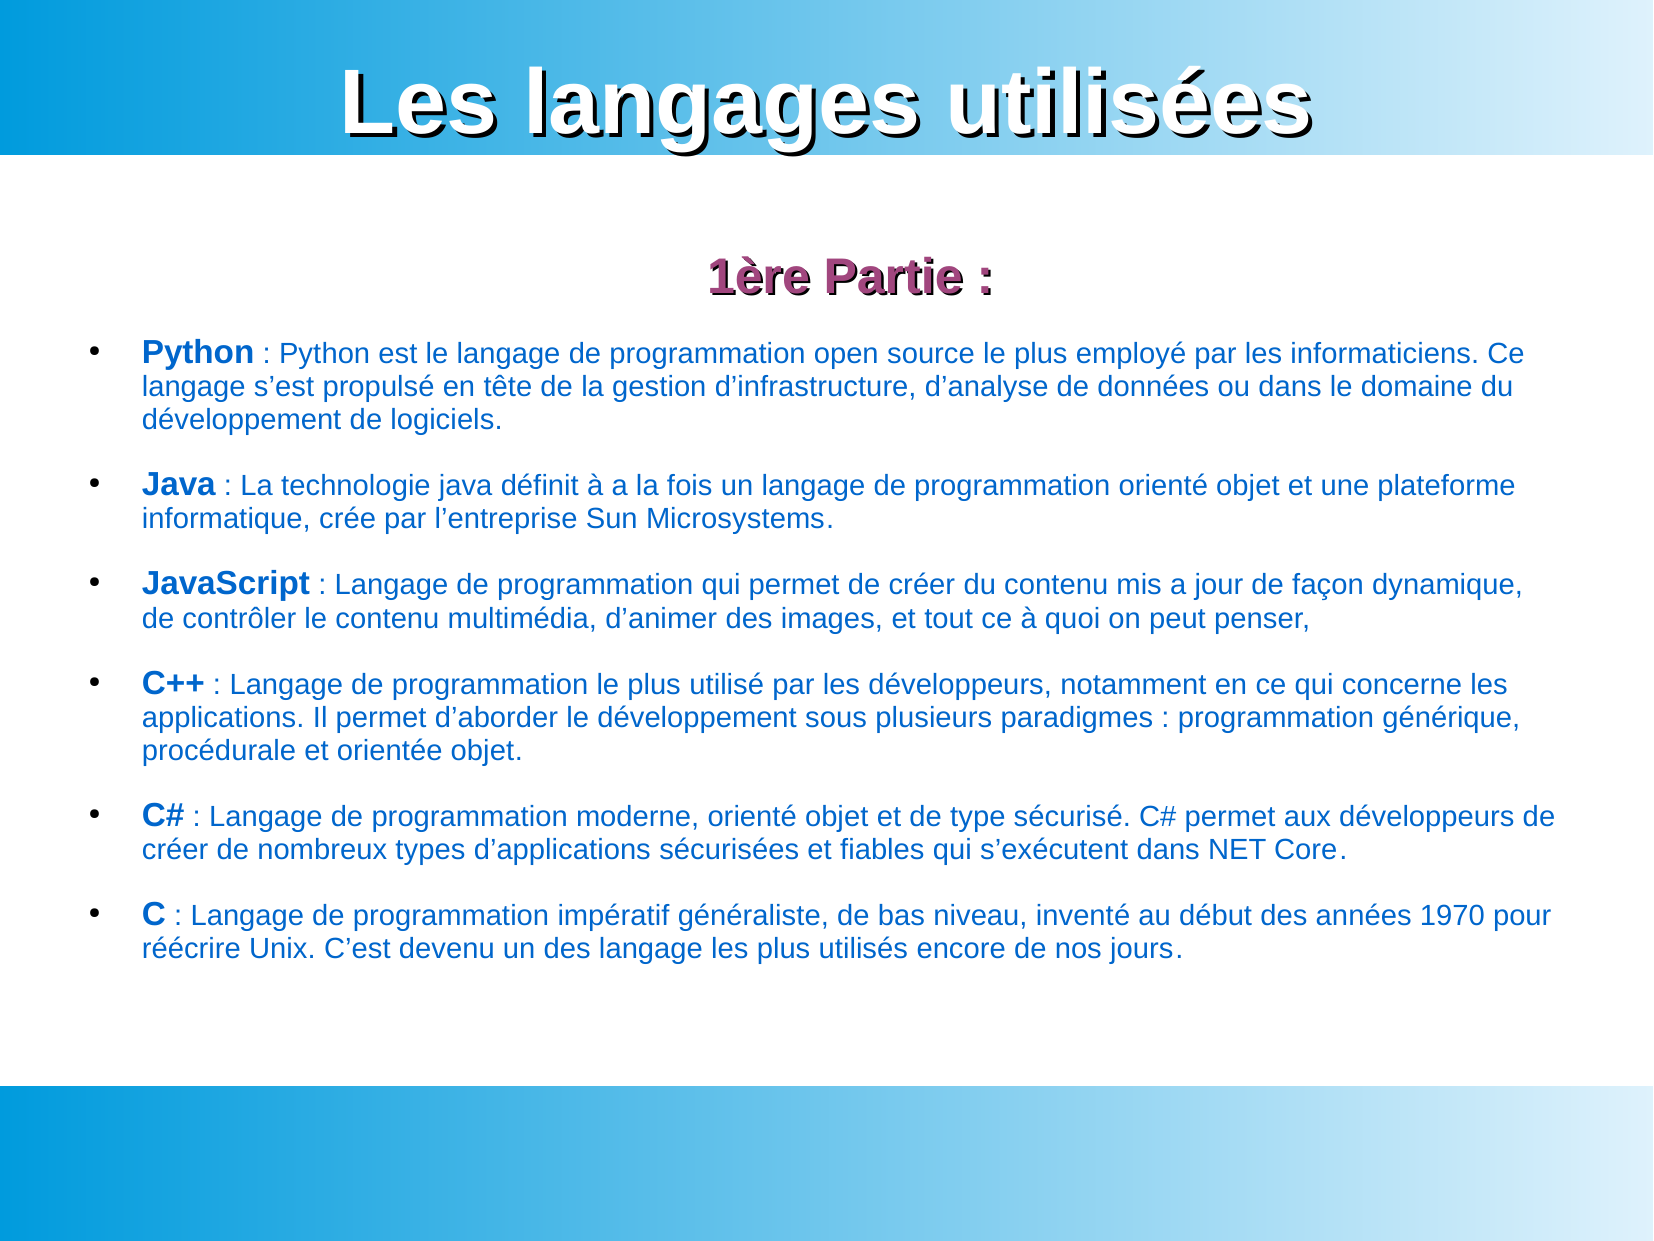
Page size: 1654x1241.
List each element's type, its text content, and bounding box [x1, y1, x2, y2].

list 1ère Partie : Python : Python est le langage de programmation open source le plus employé par les informaticiens. Ce langage s’est propulsé en tête de la gestion d’infrastructure, d’analyse de données ou dans le domaine du développement de logiciels. Java : La technologie java définit à a la fois un langage de programmation orienté objet et une plateforme informatique, crée par l’entreprise Sun Microsystems. JavaScript : Langage de programmation qui permet de créer du contenu mis a jour de façon dynamique, de contrôler le contenu multimédia, d’animer des images, et tout ce à quoi on peut penser, C++ : Langage de programmation le plus utilisé par les développeurs, notamment en ce qui concerne les applications. Il permet d’aborder le développement sous plusieurs paradigmes : programmation générique, procédurale et orientée objet. C# : Langage de programmation moderne, orienté objet et de type sécurisé. C# permet aux développeurs de créer de nombreux types d’applications sécurisées et fiables qui s’exécutent dans NET Core. C : Langage de programmation impératif généraliste, de bas niveau, inventé au début des années 1970 pour réécrire Unix. C’est devenu un des langage les plus utilisés encore de nos jours. [70, 248, 1560, 968]
title Les langages utilisées [82, 49, 1571, 155]
